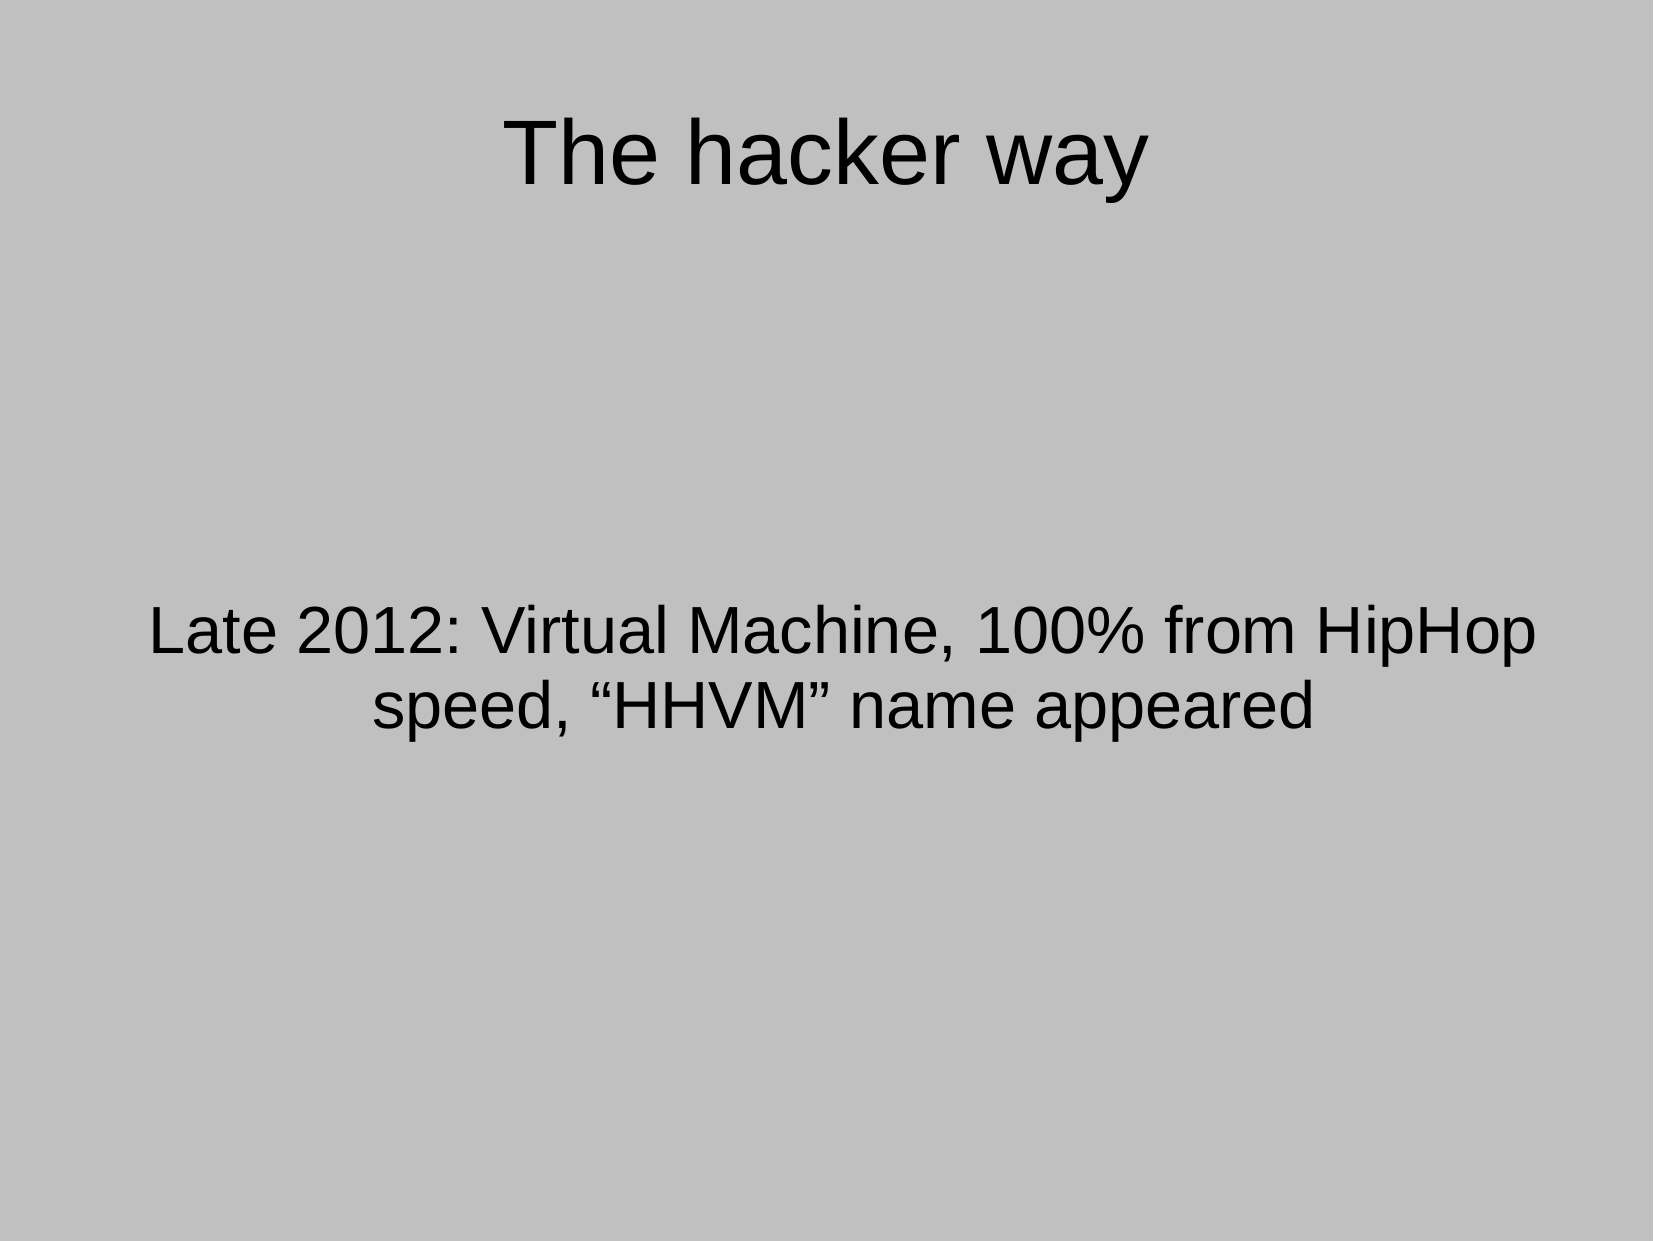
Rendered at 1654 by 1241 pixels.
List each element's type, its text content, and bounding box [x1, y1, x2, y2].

subtitle Late 2012: Virtual Machine, 100% from HipHop speed, “HHVM” name appeared [82, 270, 1571, 991]
title The hacker way [82, 49, 1571, 257]
